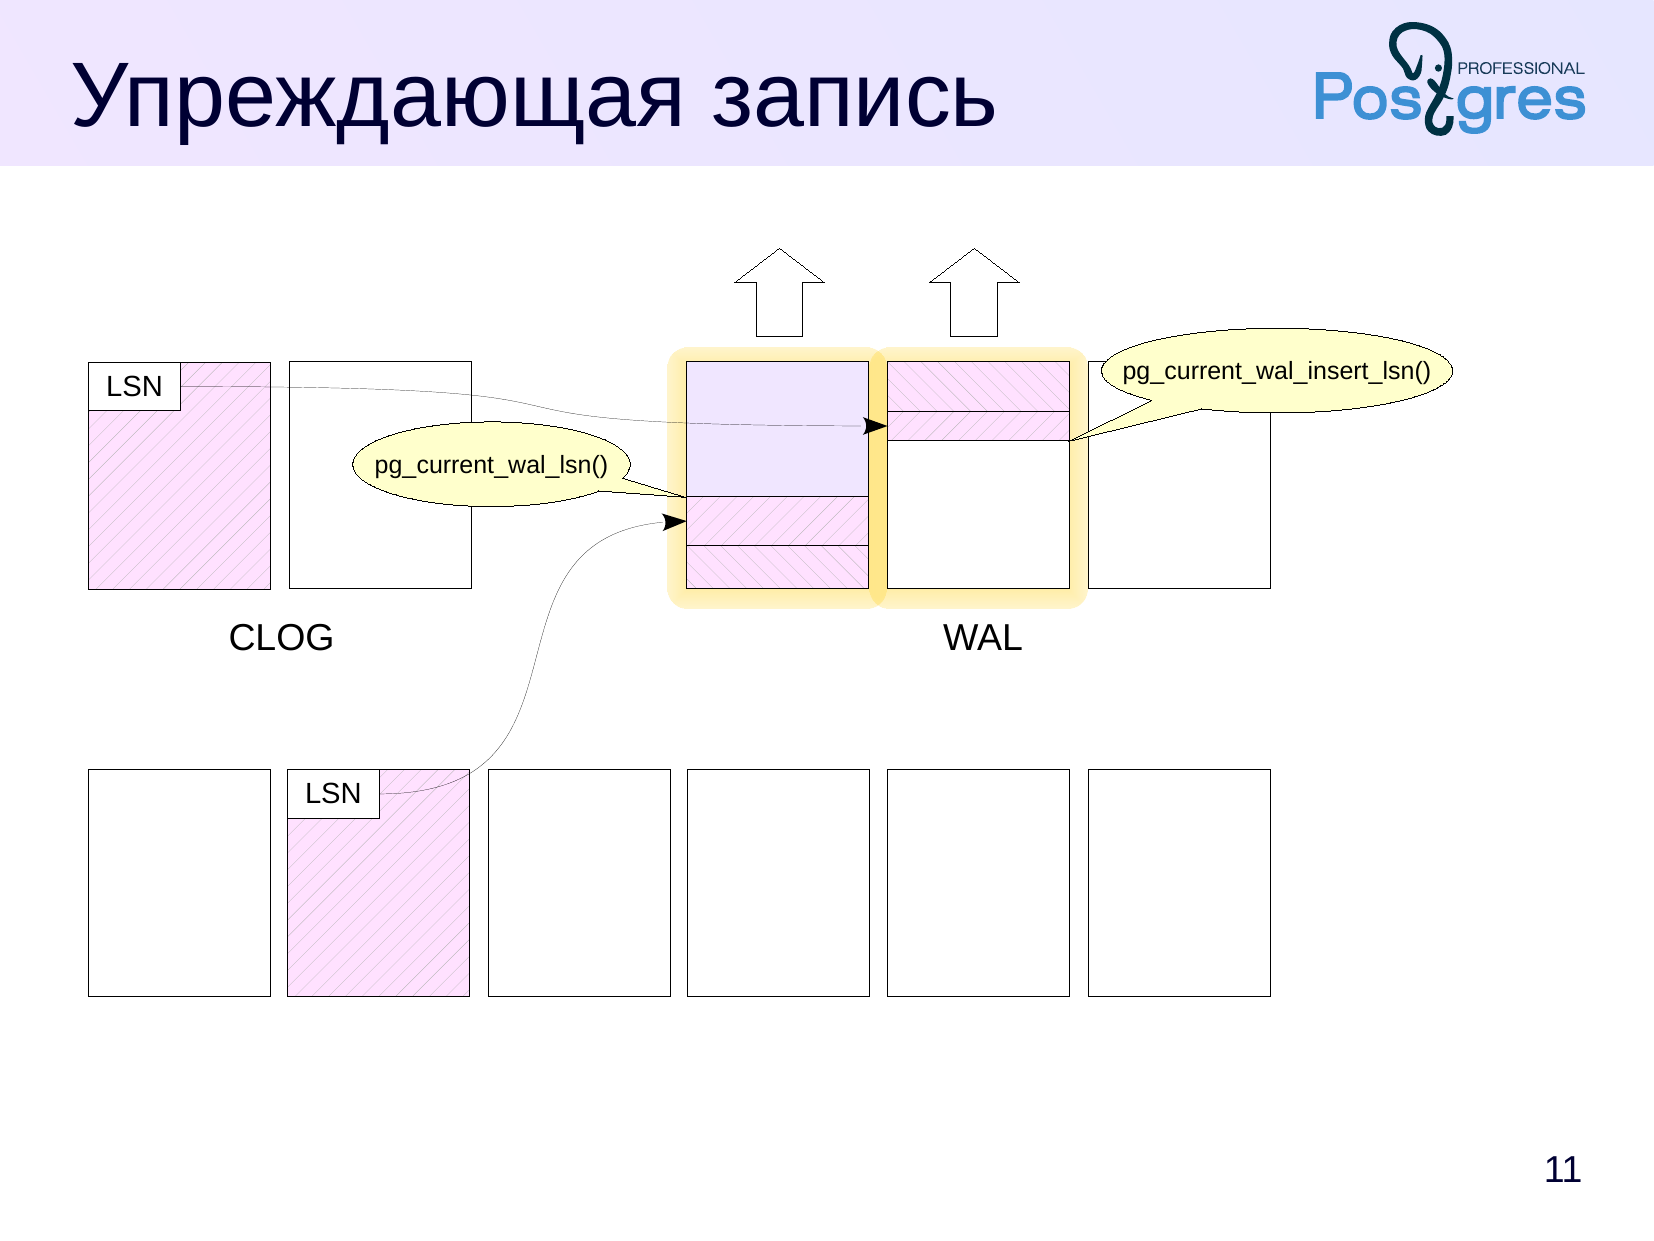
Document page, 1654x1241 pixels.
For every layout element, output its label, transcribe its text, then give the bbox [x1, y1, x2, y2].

text_box [667, 347, 1271, 609]
text_box pg_current_wal_insert_lsn() [1068, 328, 1453, 442]
text_box pg_current_wal_lsn() [352, 421, 686, 507]
text_box [88, 769, 271, 997]
text_box LSN [88, 362, 181, 411]
text_box [929, 248, 1020, 337]
text_box WAL [928, 608, 1044, 666]
text_box [734, 248, 825, 337]
text_box [289, 361, 472, 394]
text_box [88, 387, 271, 590]
text_box [287, 775, 470, 997]
text_box [1088, 769, 1271, 997]
text_box [887, 769, 1070, 997]
text_box [181, 362, 271, 386]
text_box LSN [287, 769, 380, 819]
text_box [488, 769, 671, 997]
text_box [289, 388, 472, 589]
text_box [380, 769, 470, 793]
text_box CLOG [213, 608, 380, 708]
text_box [687, 769, 870, 997]
title Упреждающая запись [70, 43, 1241, 147]
